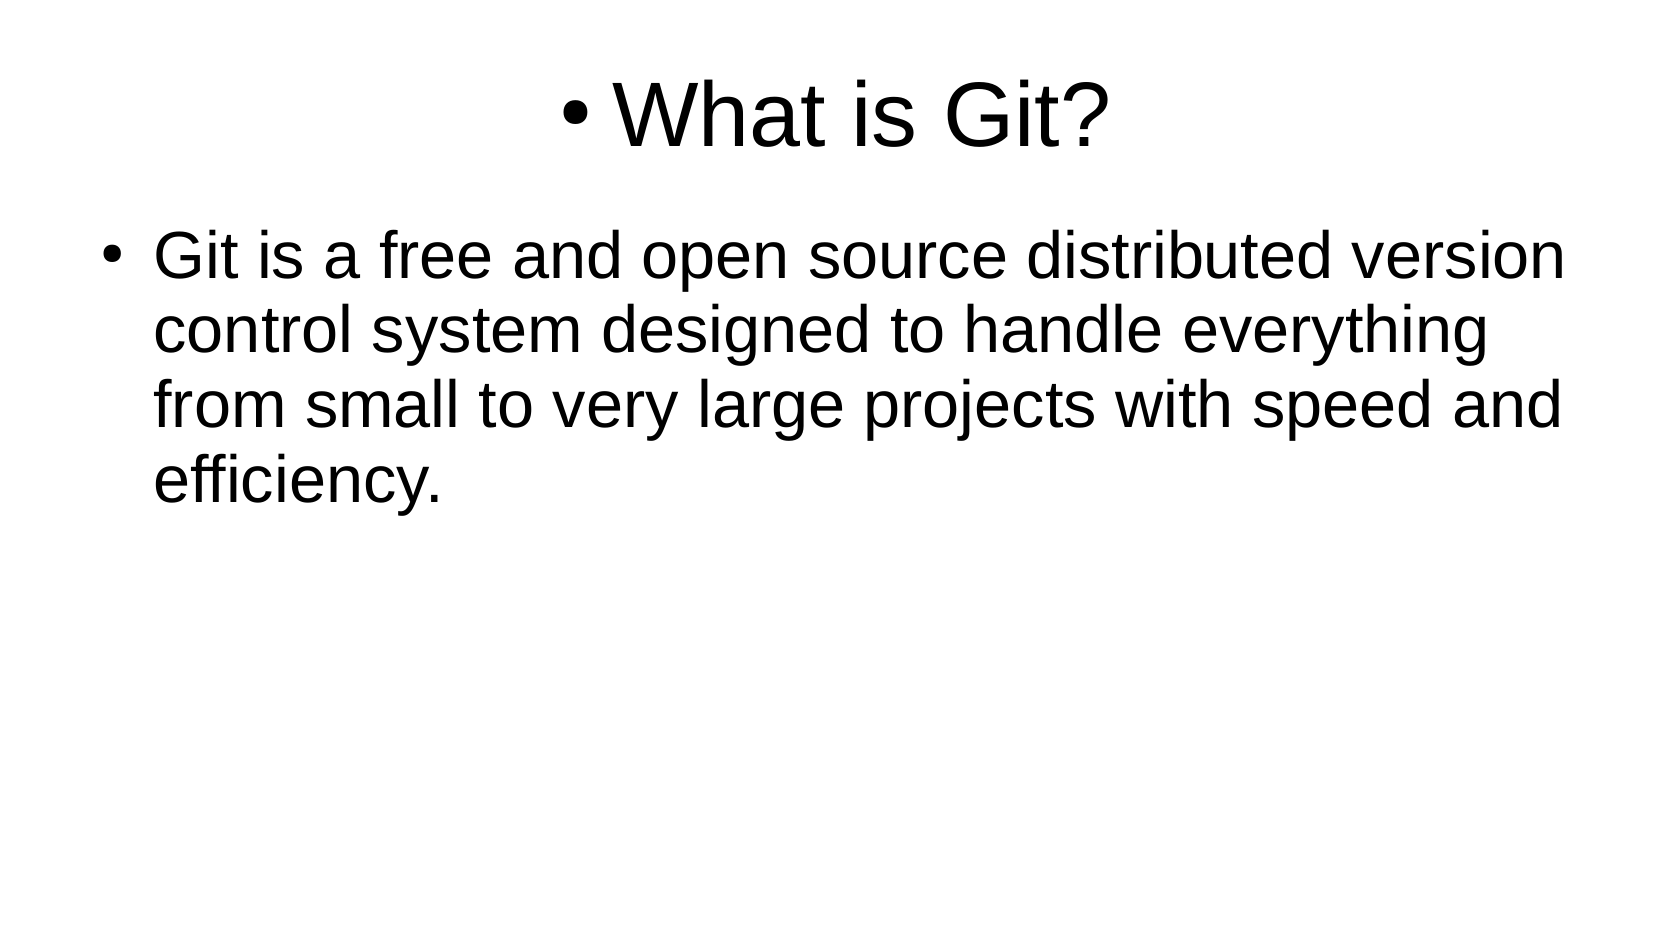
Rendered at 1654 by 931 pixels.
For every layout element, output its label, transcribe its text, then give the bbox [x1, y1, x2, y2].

title What is Git? [82, 37, 1571, 193]
list Git is a free and open source distributed version control system designed to handle everything from small to very large projects with speed and efficiency. [82, 217, 1571, 758]
